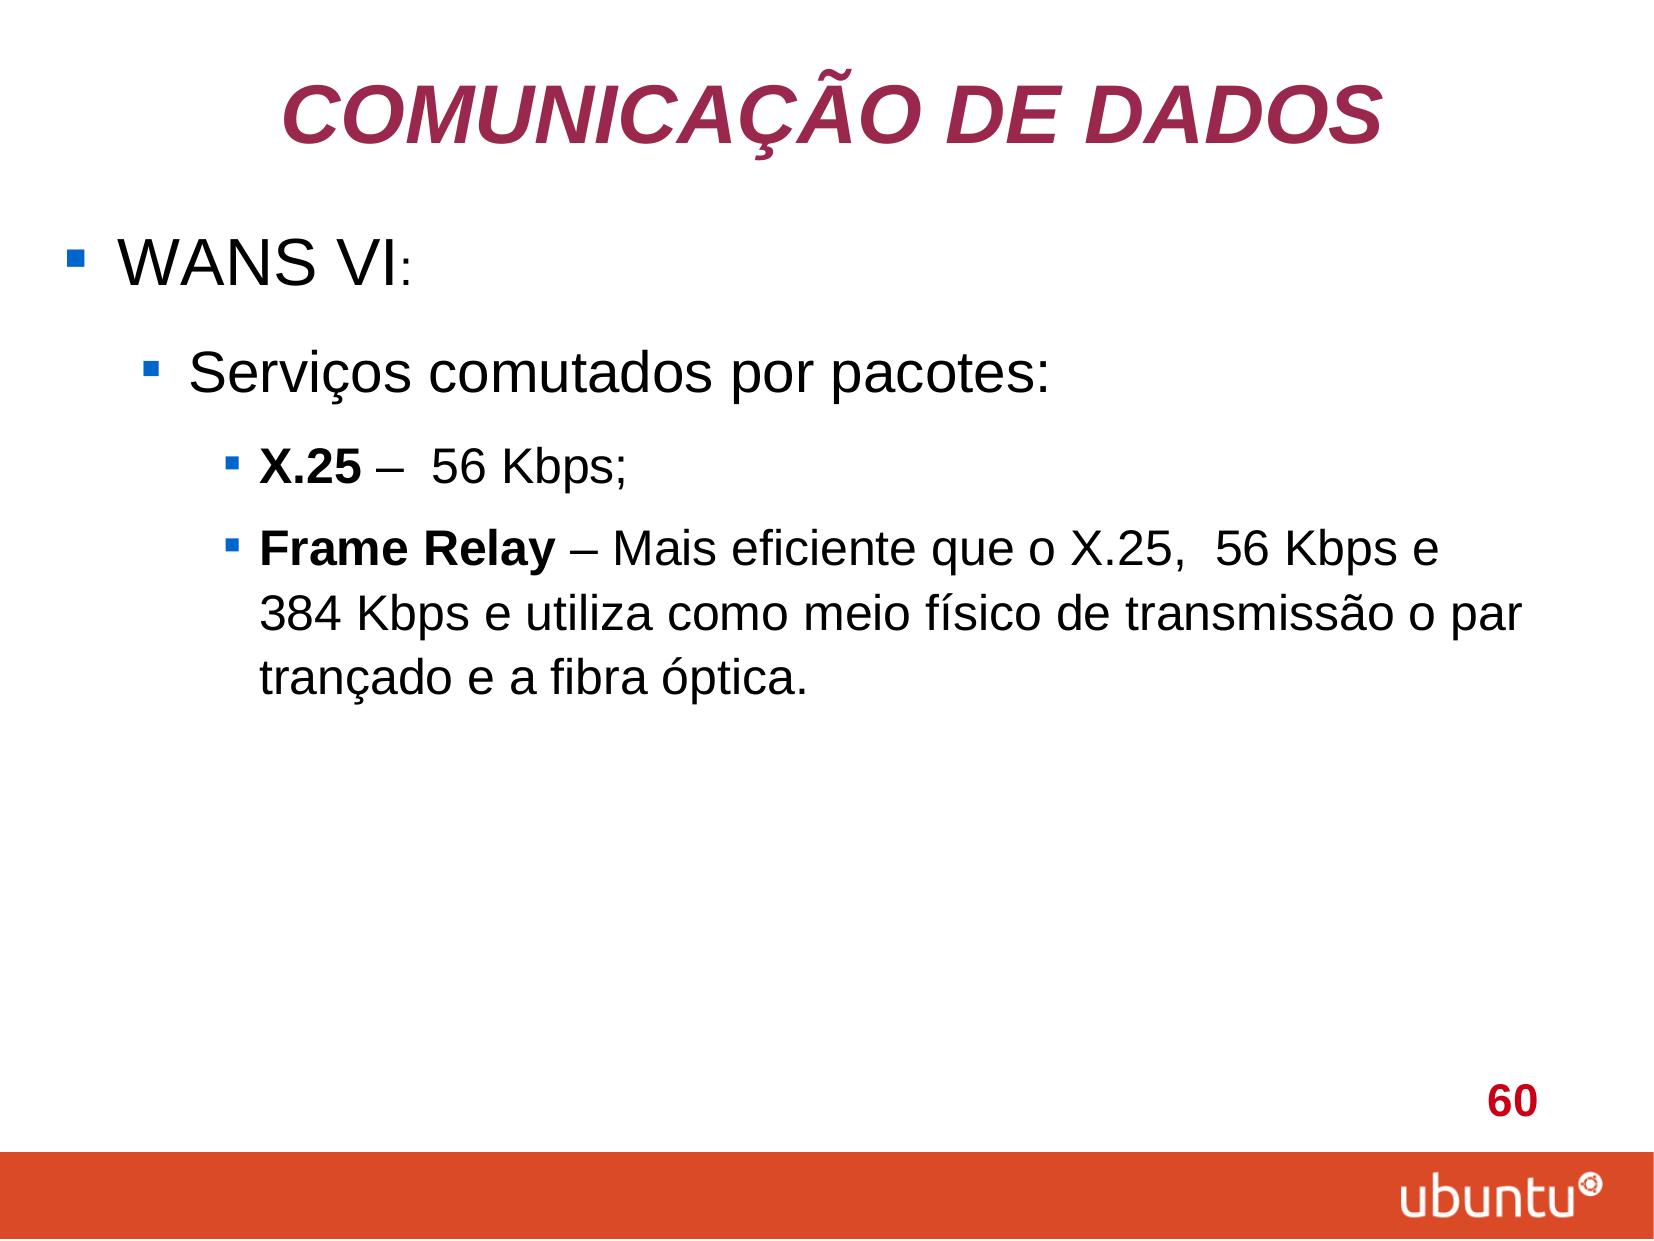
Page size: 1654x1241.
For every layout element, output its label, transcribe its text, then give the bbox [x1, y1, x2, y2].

text_box <number> [1473, 1063, 1654, 1134]
title COMUNICAÇÃO DE DADOS [11, 7, 1654, 200]
list WANS VI: Serviços comutados por pacotes: X.25 – 56 Kbps; Frame Relay – Mais eficiente que o X.25, 56 Kbps e 384 Kbps e utiliza como meio físico de transmissão o par trançado e a fibra óptica. [47, 213, 1536, 1031]
picture [0, 1152, 1654, 1239]
